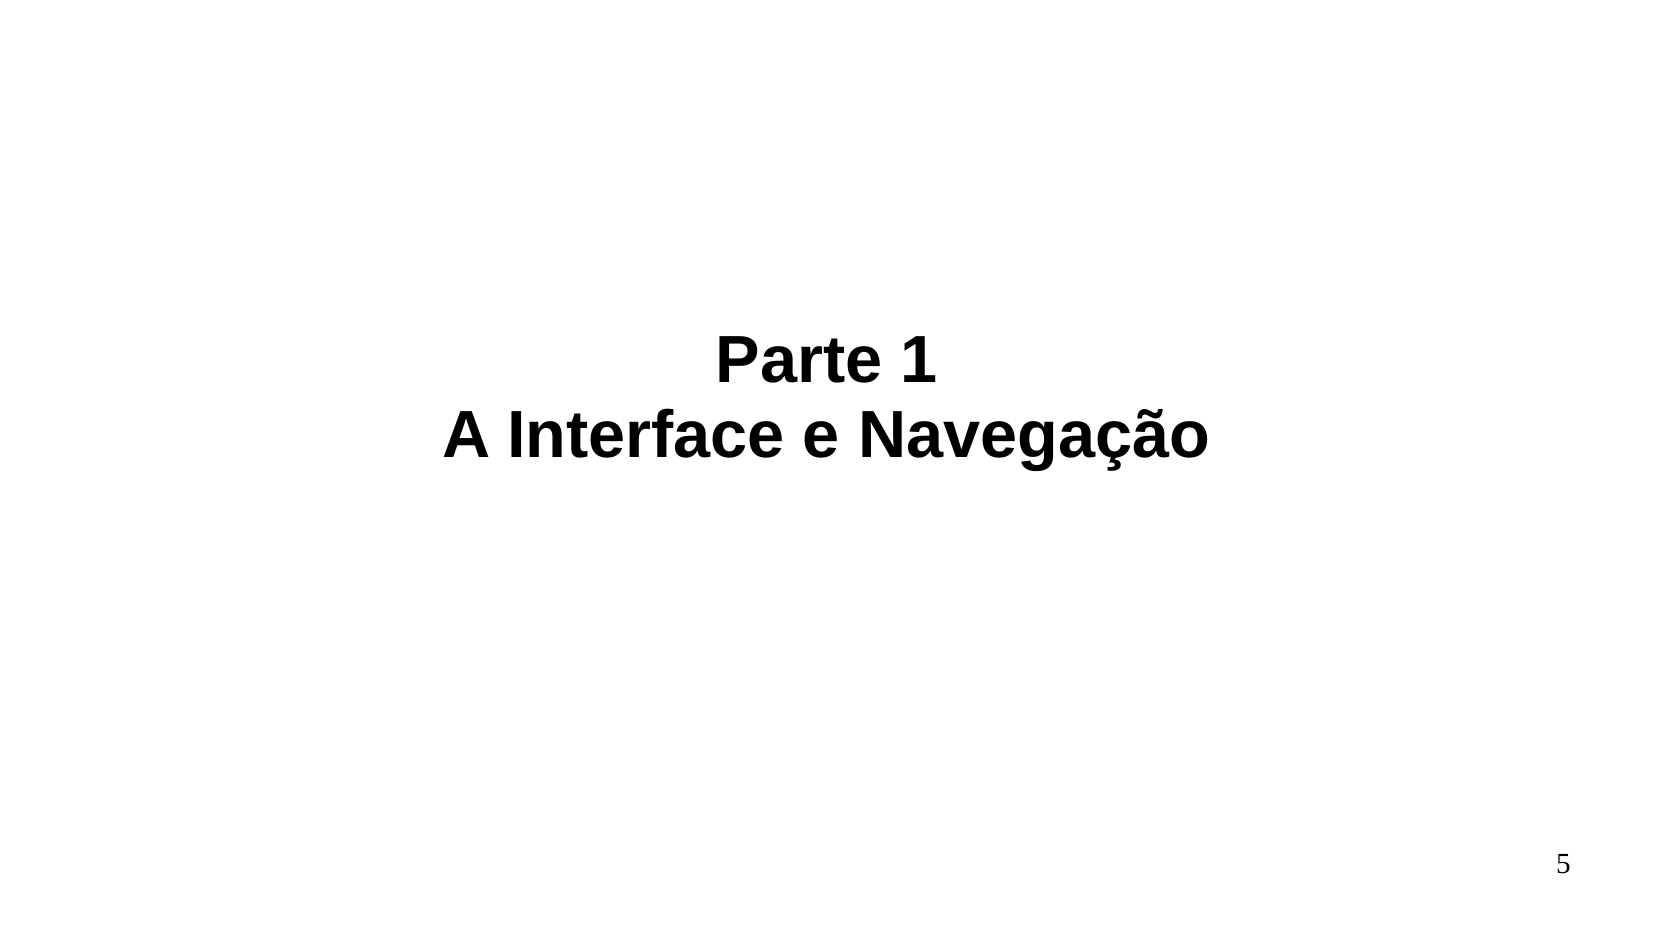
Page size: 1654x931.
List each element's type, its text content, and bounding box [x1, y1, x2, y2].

subtitle Parte 1 A Interface e Navegação [82, 37, 1571, 757]
